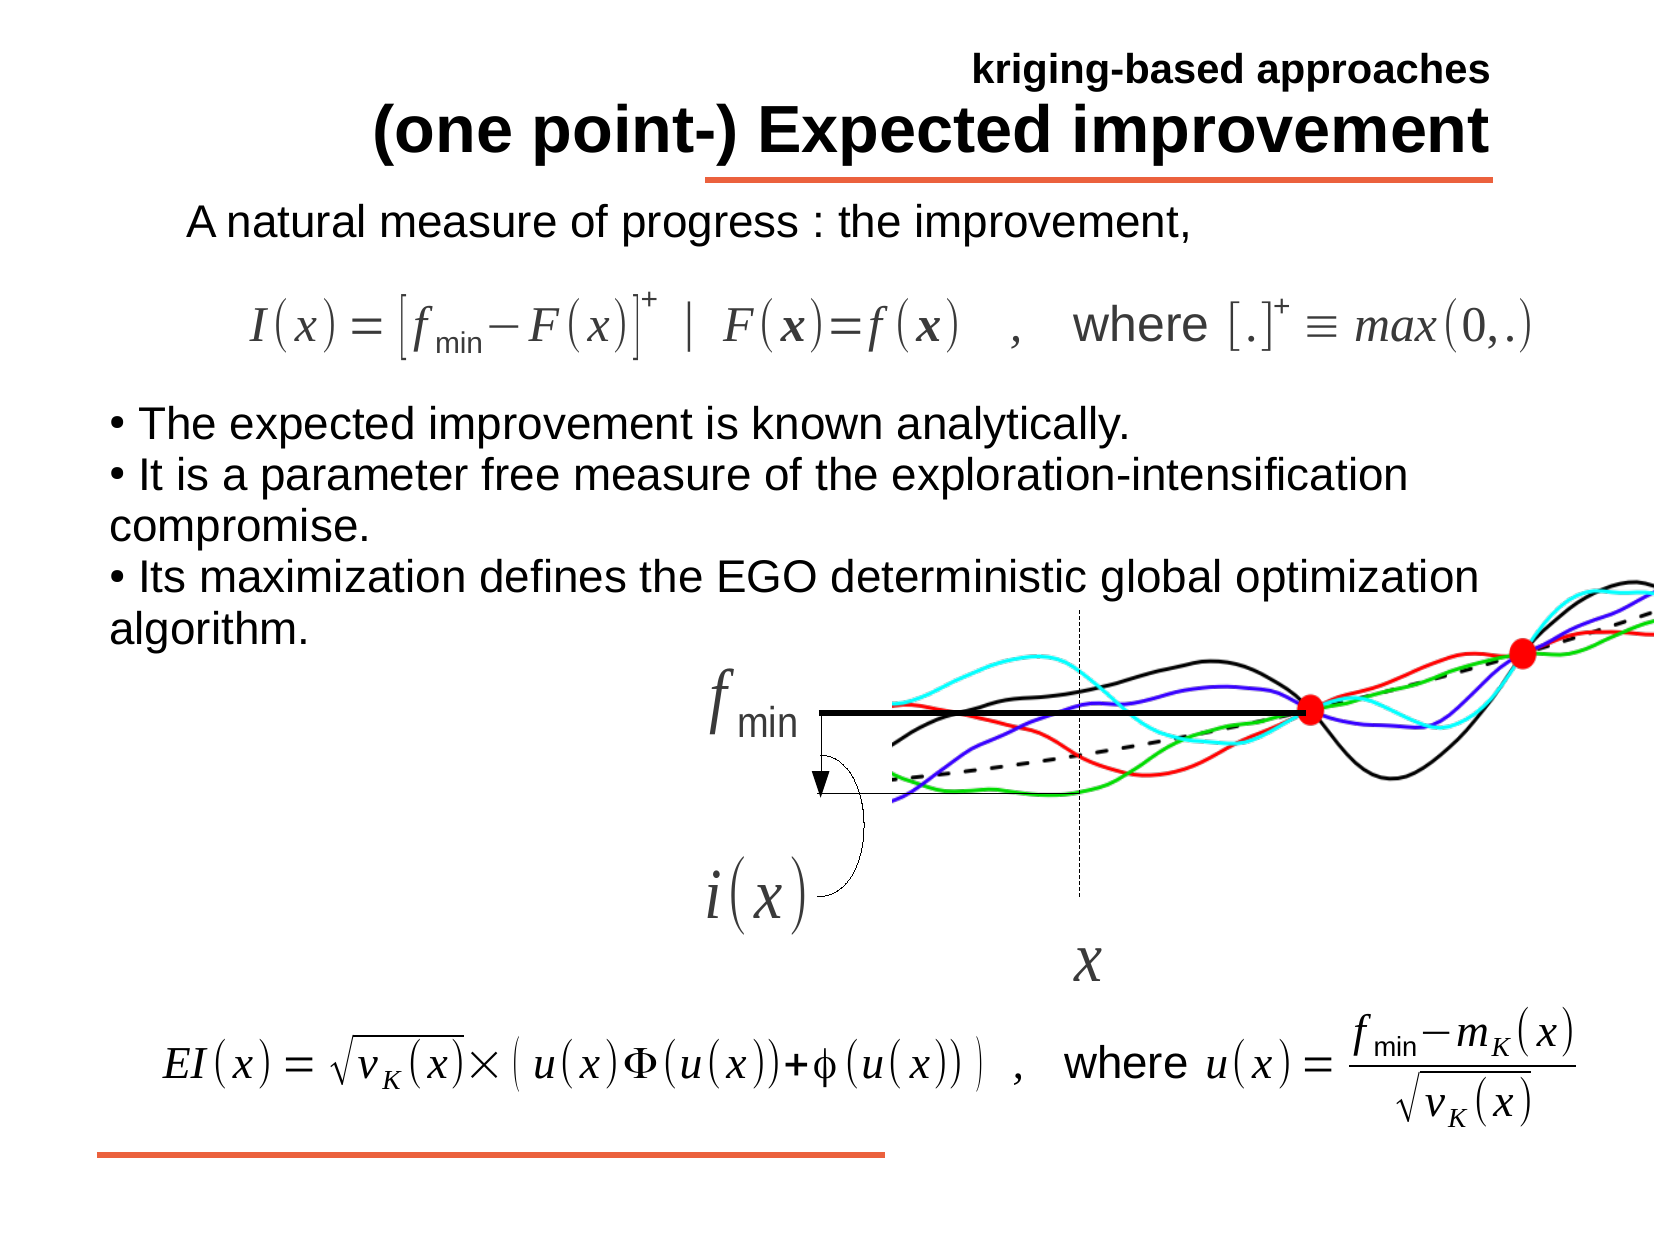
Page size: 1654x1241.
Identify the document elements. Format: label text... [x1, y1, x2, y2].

chart [699, 662, 808, 748]
picture [892, 259, 1654, 921]
chart [153, 1003, 1585, 1133]
chart [240, 283, 1541, 364]
text_box kriging-based approaches (one point-) Expected improvement [265, 38, 1506, 189]
chart [696, 853, 818, 940]
chart [1062, 919, 1110, 999]
text_box [147, 189, 1565, 358]
text_box A natural measure of progress : the improvement, [171, 188, 1353, 256]
text_box The expected improvement is known analytically. It is a parameter free measure of the exploration-intensification compromise. Its maximization defines the EGO deterministic global optimization algorithm. [94, 390, 1630, 662]
